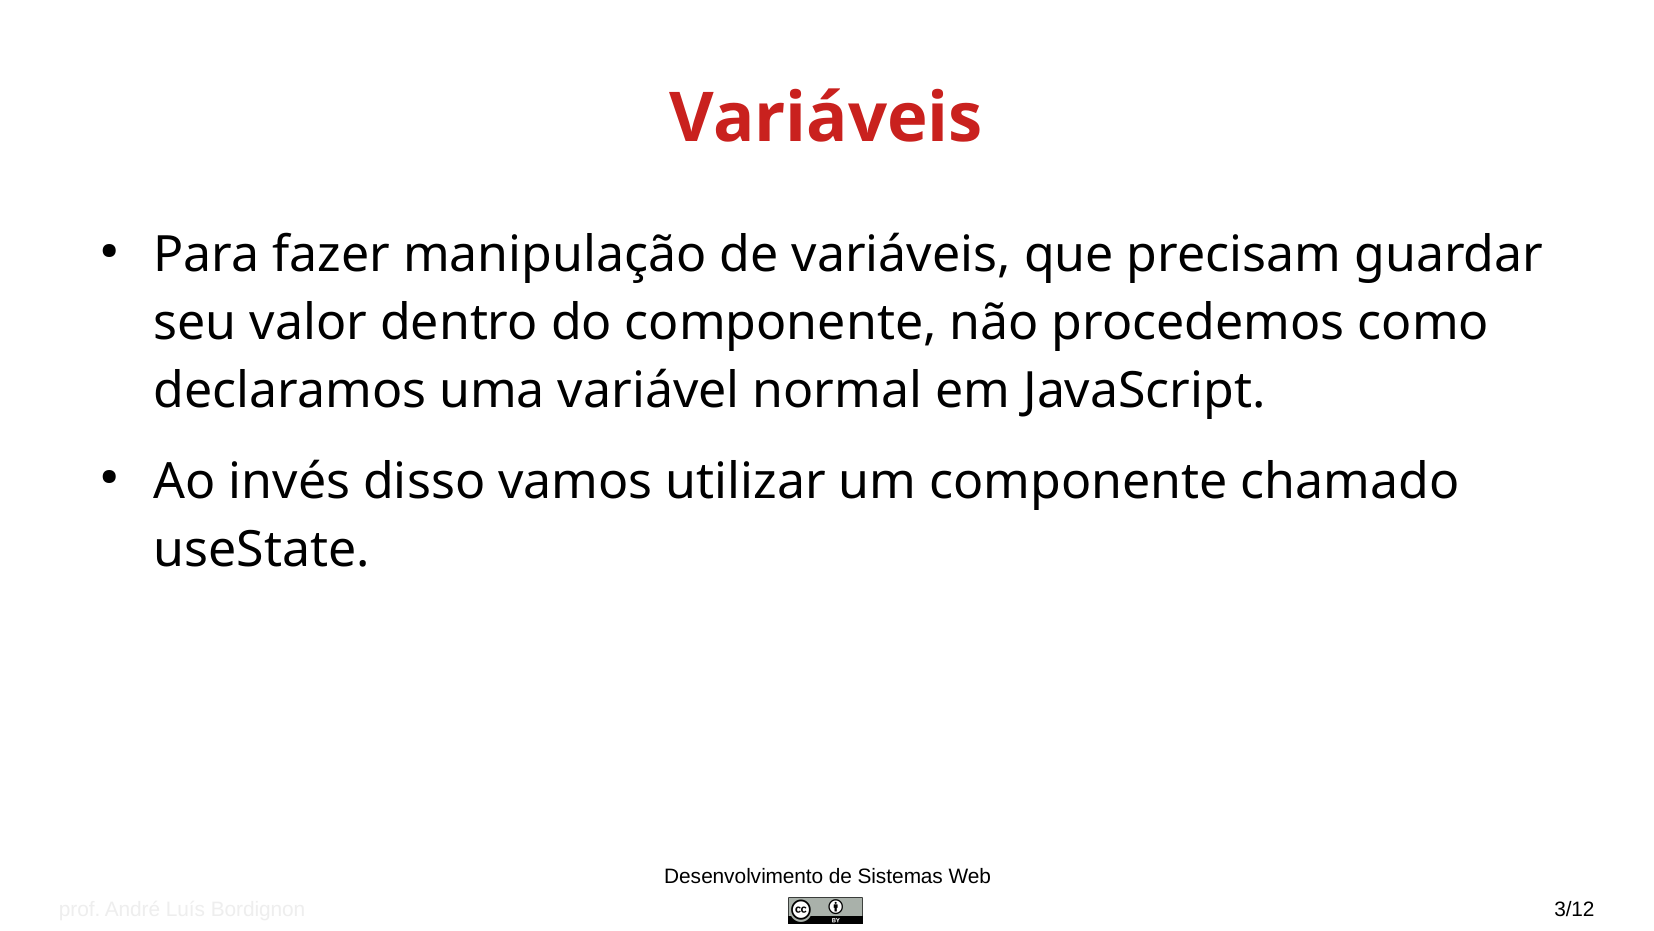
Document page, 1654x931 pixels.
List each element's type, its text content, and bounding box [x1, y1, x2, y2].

list Para fazer manipulação de variáveis, que precisam guardar seu valor dentro do componente, não procedemos como declaramos uma variável normal em JavaScript. Ao invés disso vamos utilizar um componente chamado useState. [82, 217, 1571, 827]
title Variáveis [82, 37, 1571, 193]
picture [788, 897, 863, 924]
